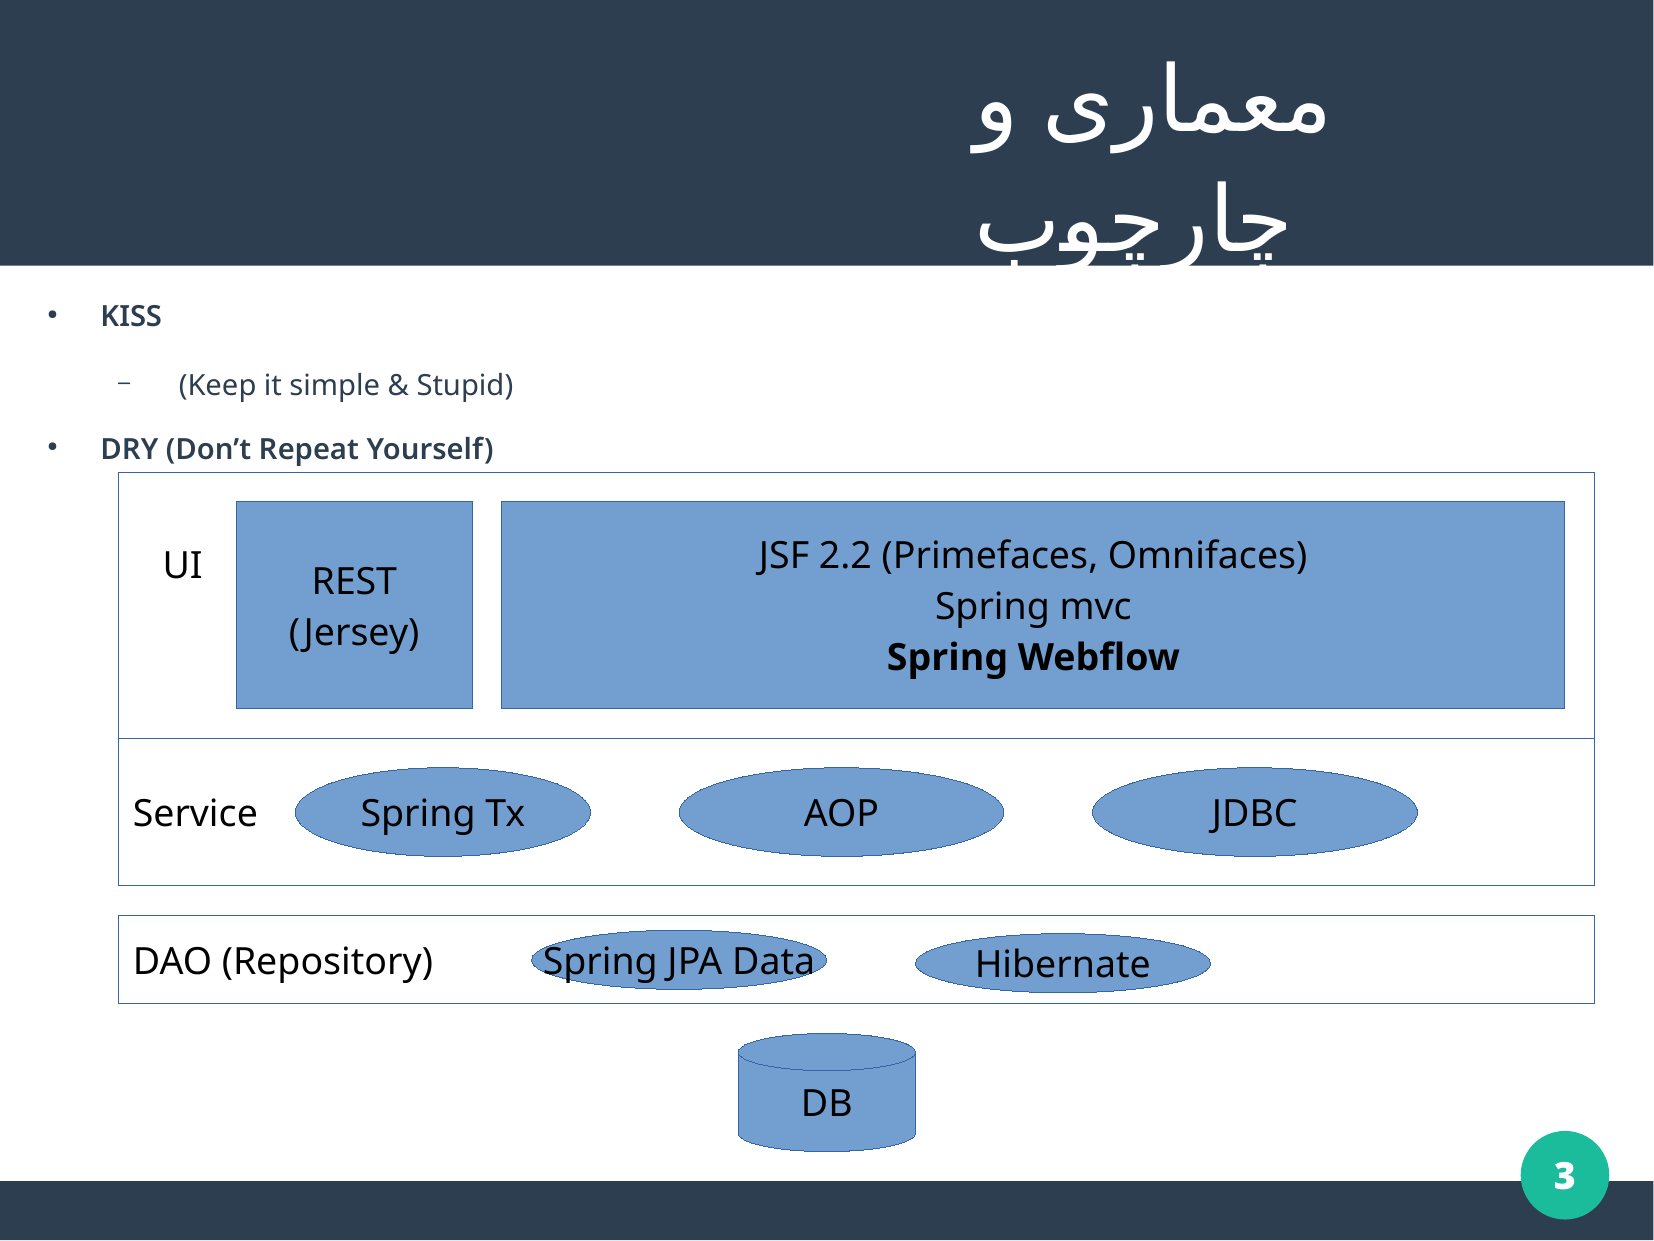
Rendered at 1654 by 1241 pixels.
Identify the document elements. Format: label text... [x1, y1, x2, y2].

text_box UI [147, 531, 216, 590]
list KISS (Keep it simple & Stupid) DRY (Don’t Repeat Yourself) [29, 295, 1565, 1123]
text_box DAO (Repository) [118, 915, 1595, 1004]
text_box Service [118, 738, 1595, 886]
title معماری و چارچوب [974, 49, 1595, 207]
text_box Spring Tx [295, 767, 591, 857]
text_box DB [738, 1033, 916, 1152]
text_box AOP [679, 767, 1004, 857]
text_box REST (Jersey) [236, 501, 473, 709]
text_box JSF 2.2 (Primefaces, Omnifaces) Spring mvc Spring Webflow [501, 501, 1565, 709]
text_box JDBC [1092, 767, 1418, 857]
text_box Spring JPA Data [531, 930, 827, 990]
text_box Hibernate [915, 933, 1211, 993]
text_box [118, 472, 1595, 738]
